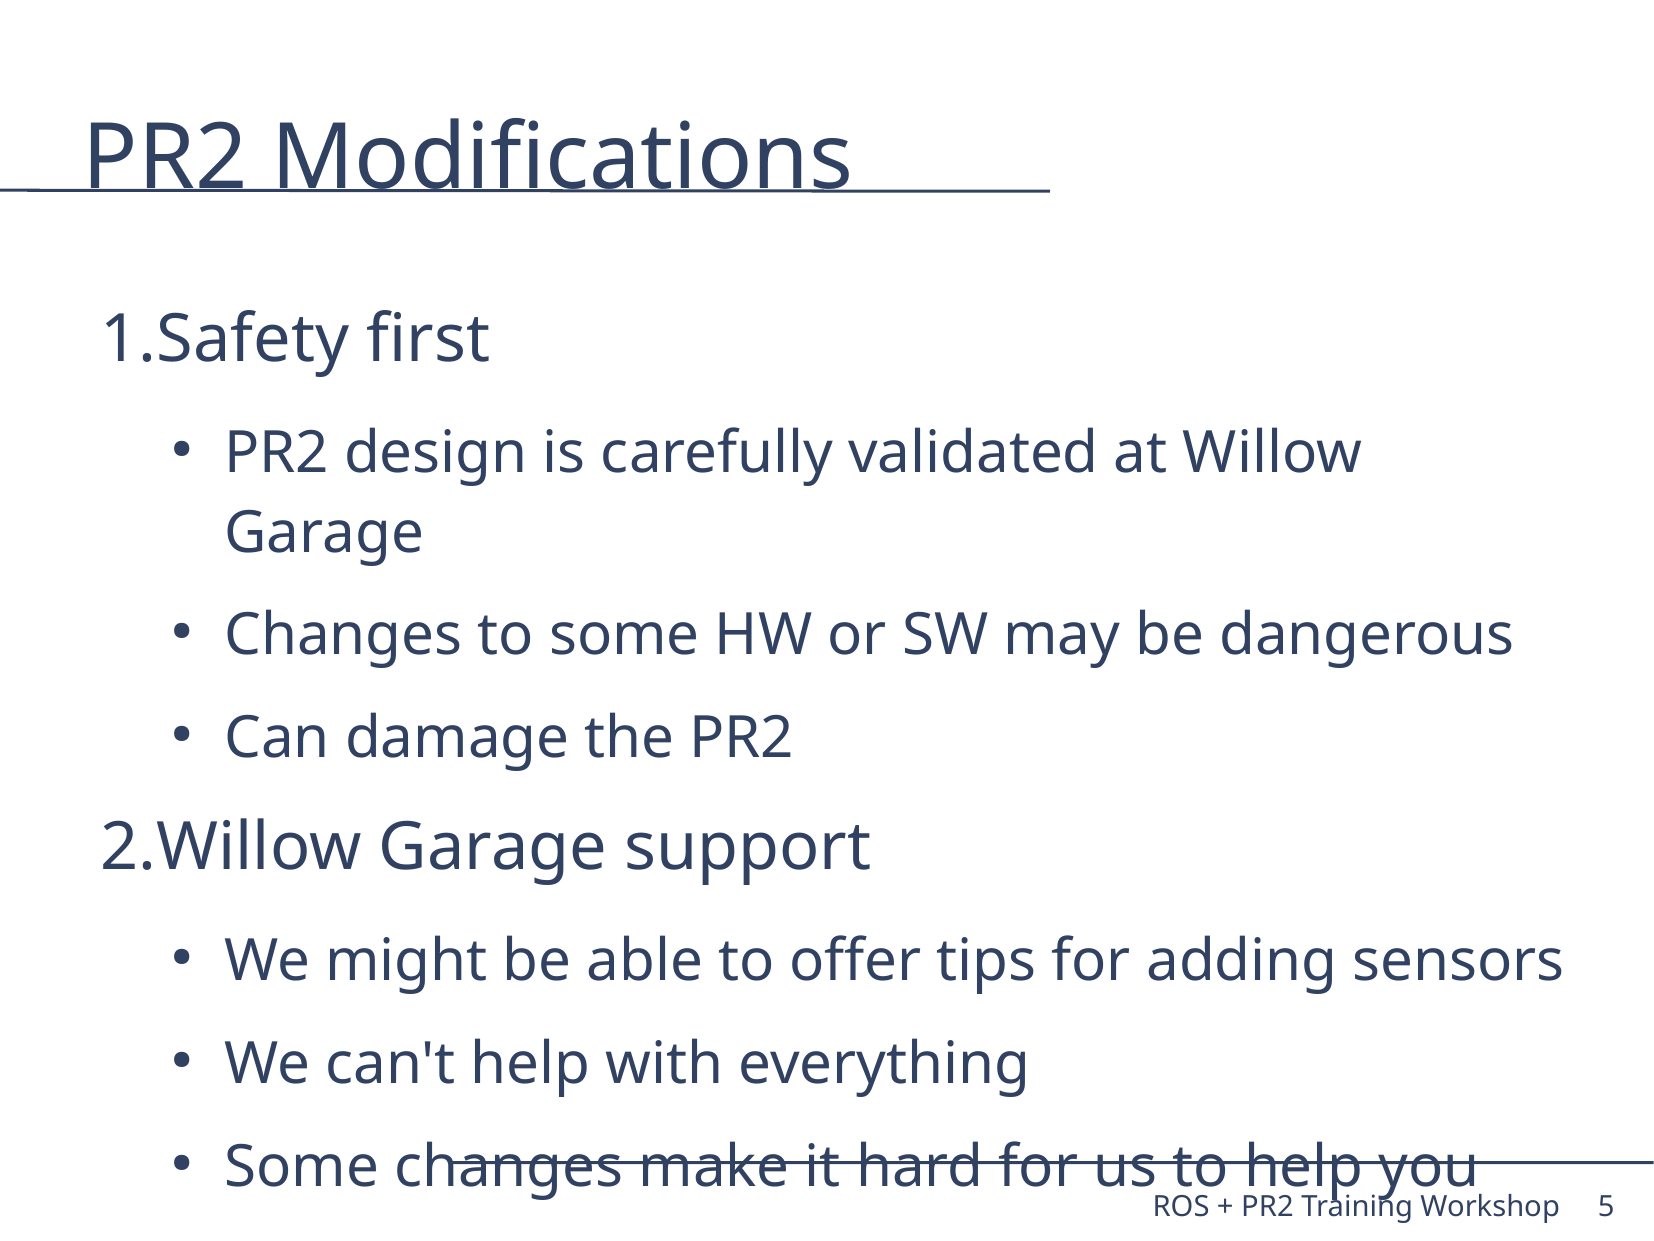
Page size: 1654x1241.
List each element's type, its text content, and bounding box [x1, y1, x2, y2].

title PR2 Modifications [82, 49, 1571, 257]
list Safety first PR2 design is carefully validated at Willow Garage Changes to some HW or SW may be dangerous Can damage the PR2 Willow Garage support We might be able to offer tips for adding sensors We can't help with everything Some changes make it hard for us to help you [82, 290, 1571, 1109]
